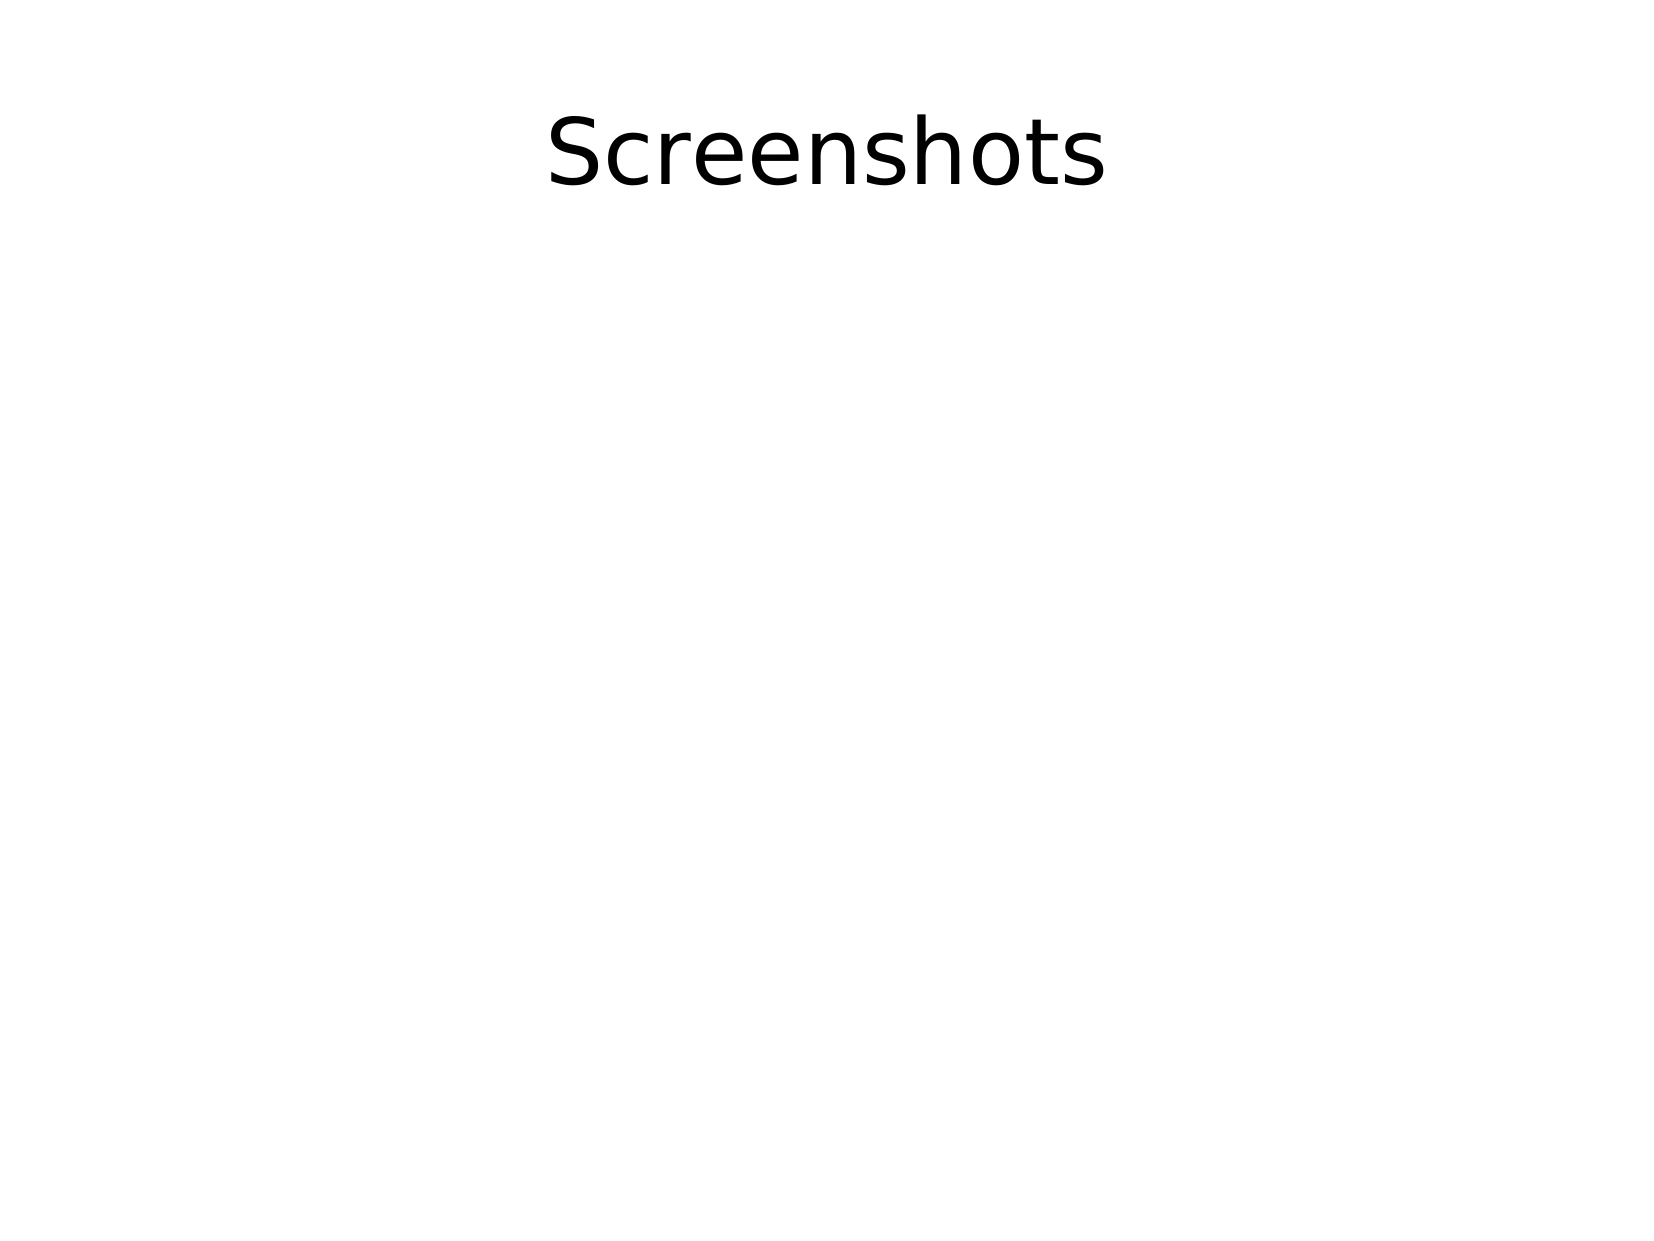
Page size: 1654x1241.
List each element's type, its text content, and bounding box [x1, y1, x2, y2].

title Screenshots [82, 56, 1571, 250]
